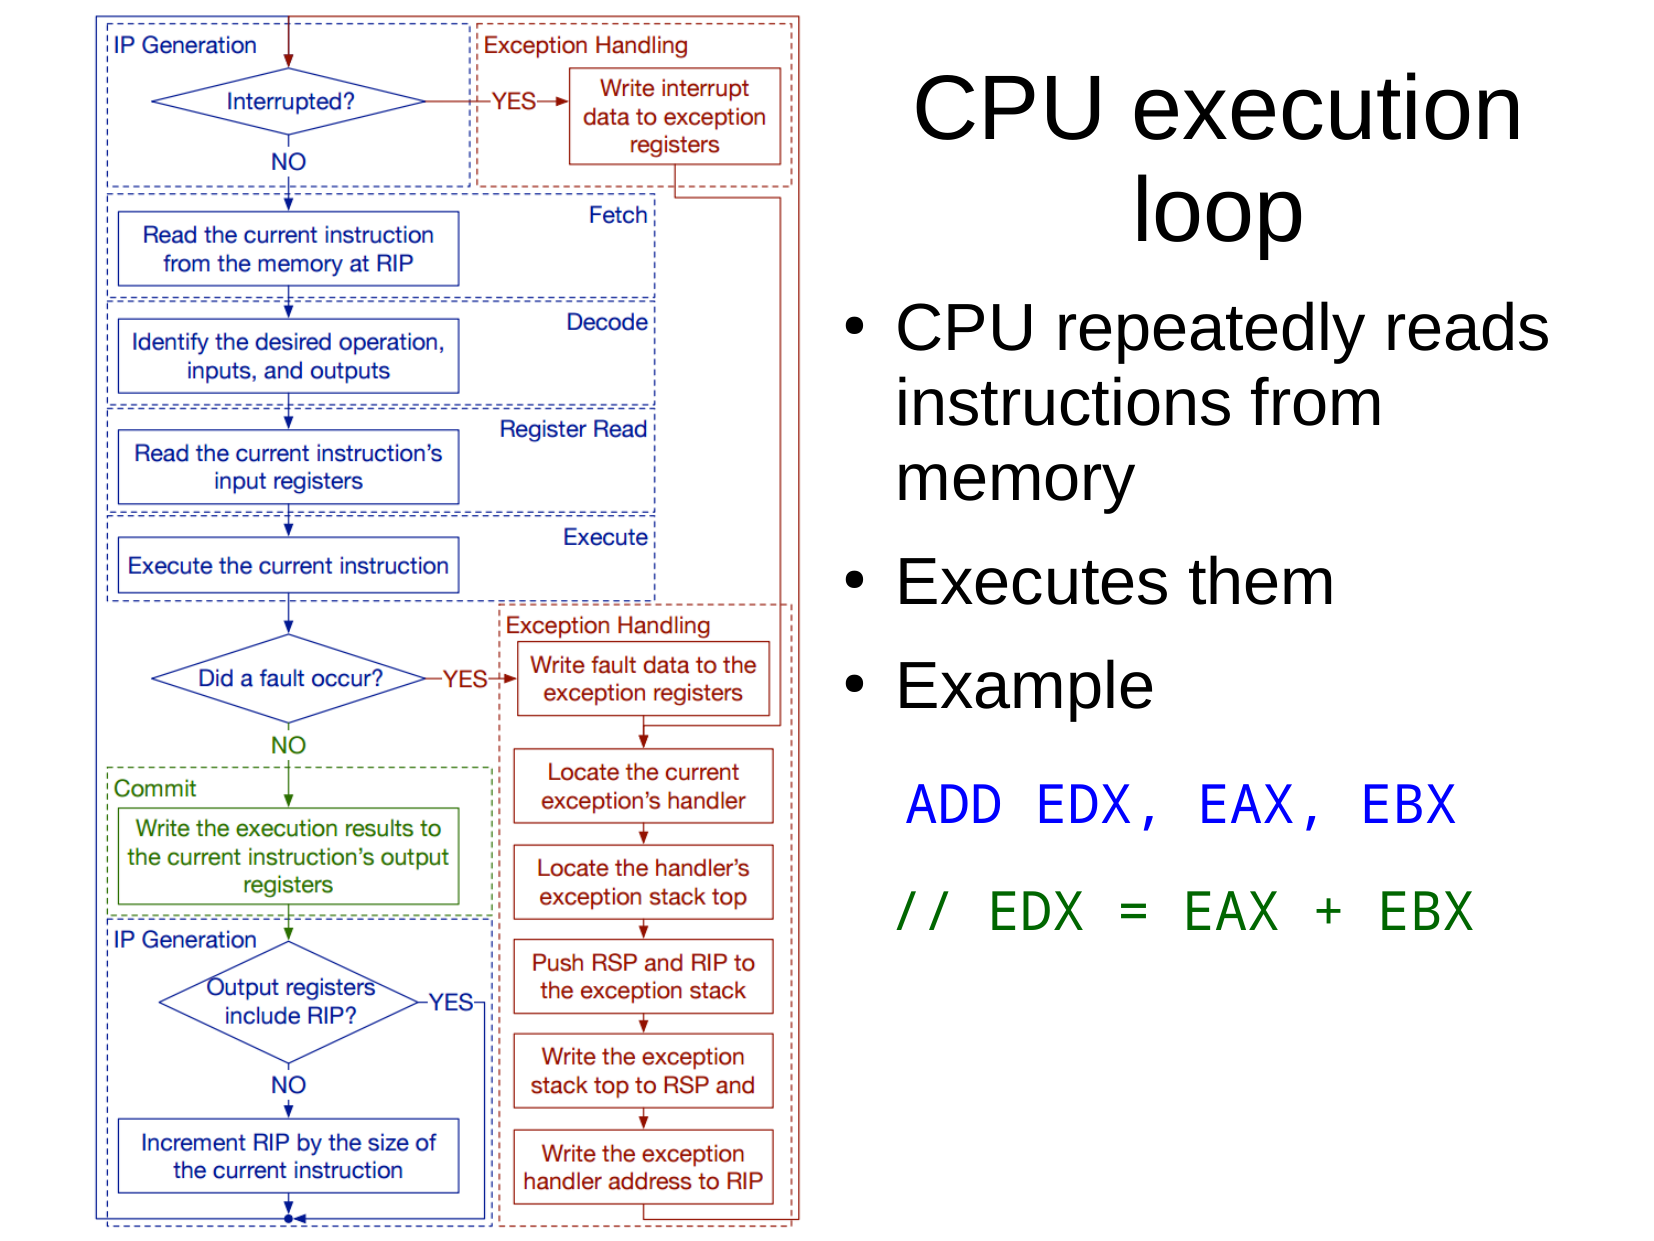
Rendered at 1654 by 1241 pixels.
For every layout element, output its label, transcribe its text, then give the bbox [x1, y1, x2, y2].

picture [75, 0, 817, 1241]
title CPU execution loop [862, 55, 1576, 263]
list CPU repeatedly reads instructions from memory Executes them Example ADD EDX, EAX, EBX // EDX = EAX + EBX [825, 290, 1571, 1010]
